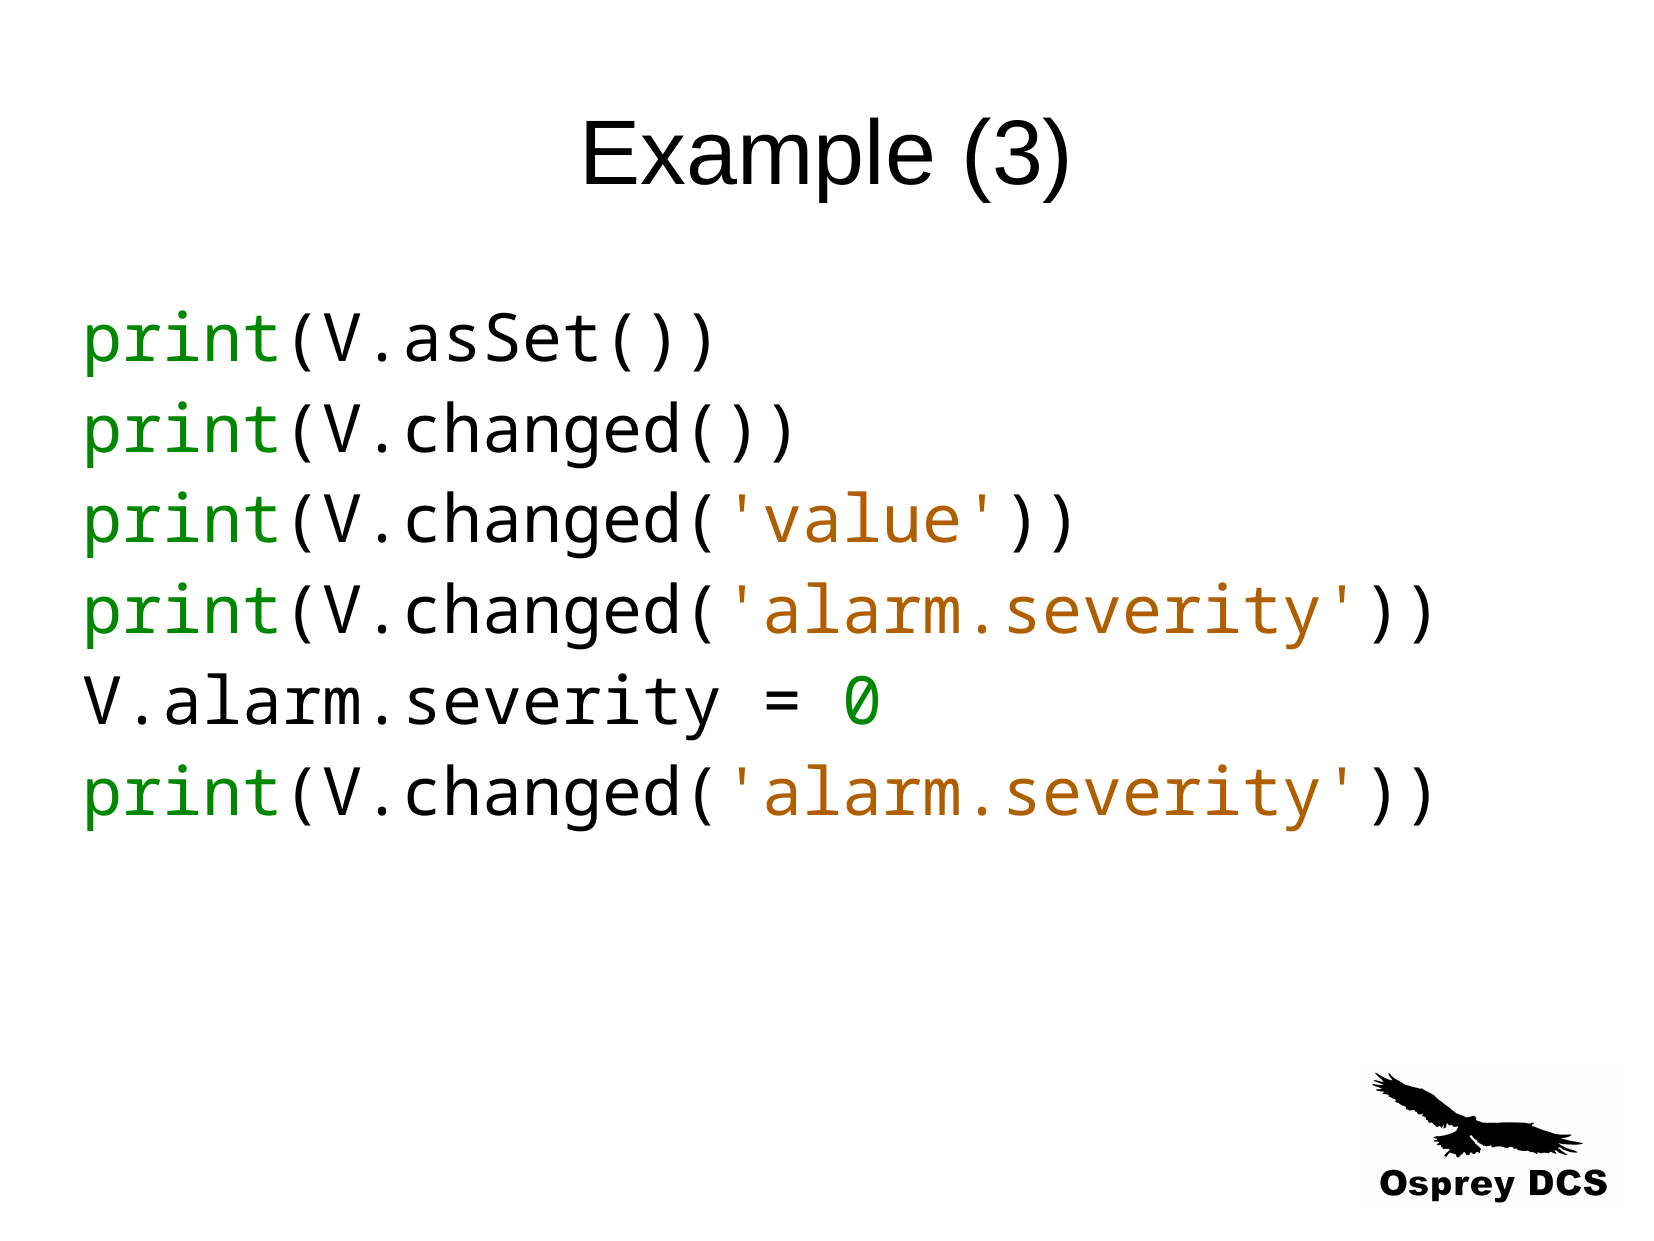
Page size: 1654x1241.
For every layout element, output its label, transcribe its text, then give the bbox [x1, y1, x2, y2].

title Example (3) [82, 49, 1571, 257]
list print(V.asSet()) print(V.changed()) print(V.changed('value')) print(V.changed('alarm.severity')) V.alarm.severity = 0 print(V.changed('alarm.severity')) [82, 290, 1571, 1010]
picture [1364, 1064, 1620, 1208]
